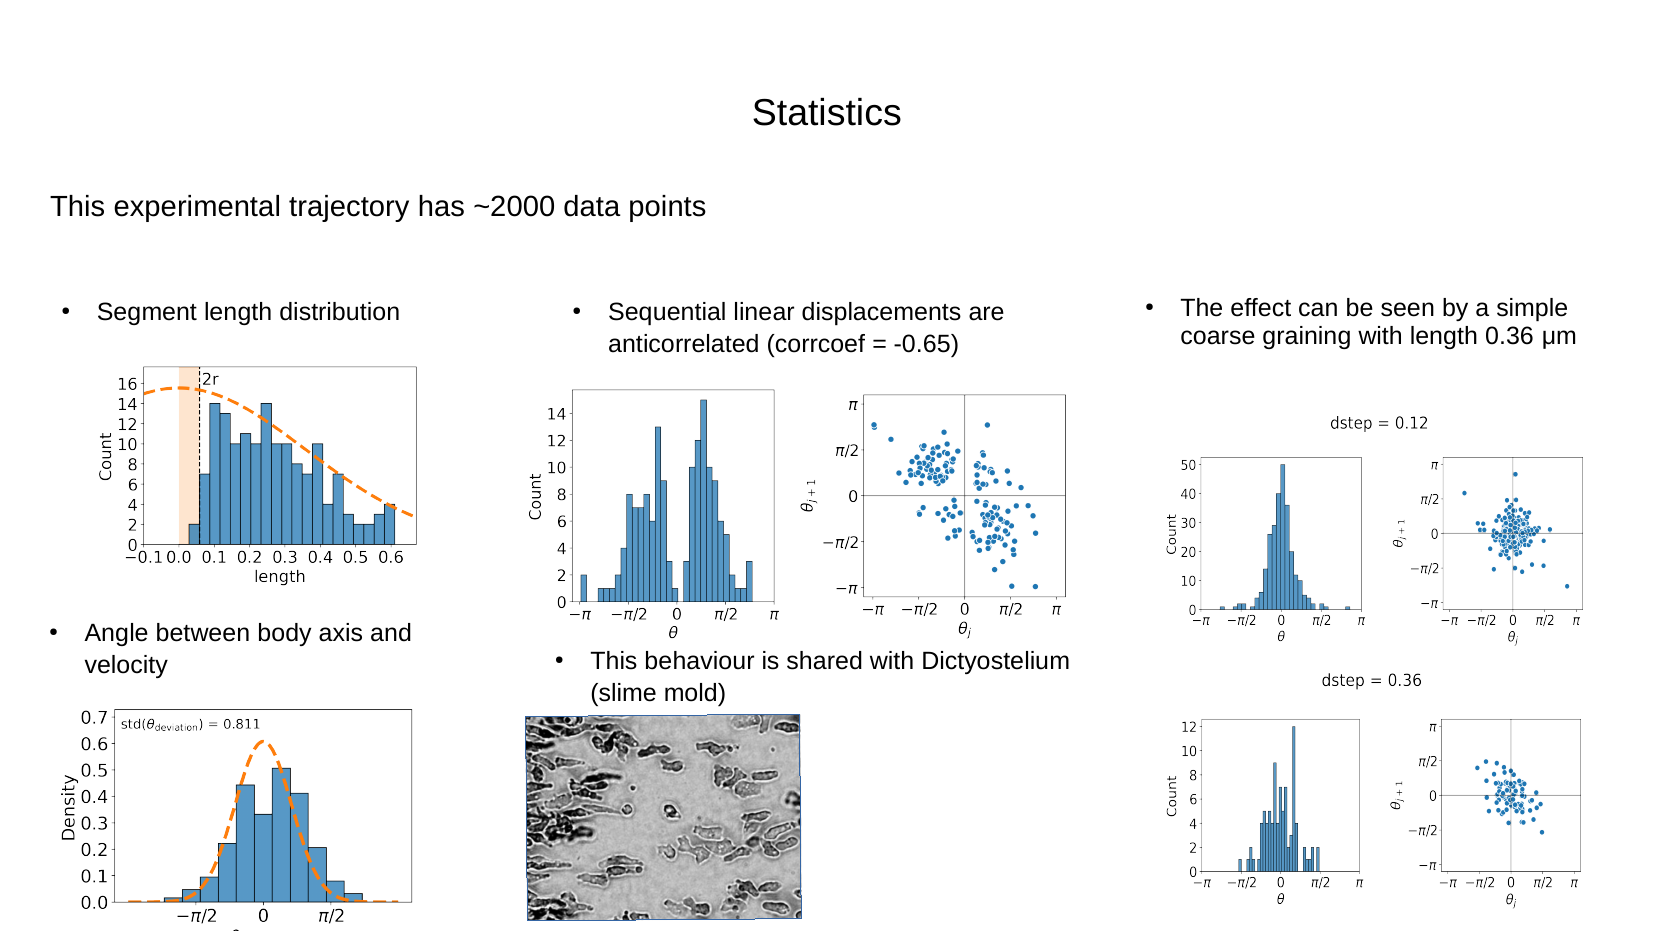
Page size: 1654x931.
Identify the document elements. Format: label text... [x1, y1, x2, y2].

text_box Segment length distribution [46, 286, 442, 334]
text_box This behaviour is shared with Dictyostelium (slime mold) [540, 635, 1113, 715]
text_box Sequential linear displacements are anticorrelated (corrcoef = -0.65) [557, 286, 1131, 366]
picture [1161, 668, 1585, 914]
picture [53, 703, 418, 931]
picture [1161, 411, 1587, 652]
text_box The effect can be seen by a simple coarse graining with length 0.36 μm [1131, 286, 1644, 358]
picture [92, 361, 422, 591]
title Statistics [82, 43, 1571, 182]
text_box This experimental trajectory has ~2000 data points [35, 183, 779, 241]
text_box Angle between body axis and velocity [34, 606, 429, 686]
picture [522, 384, 1071, 647]
picture [525, 714, 802, 921]
